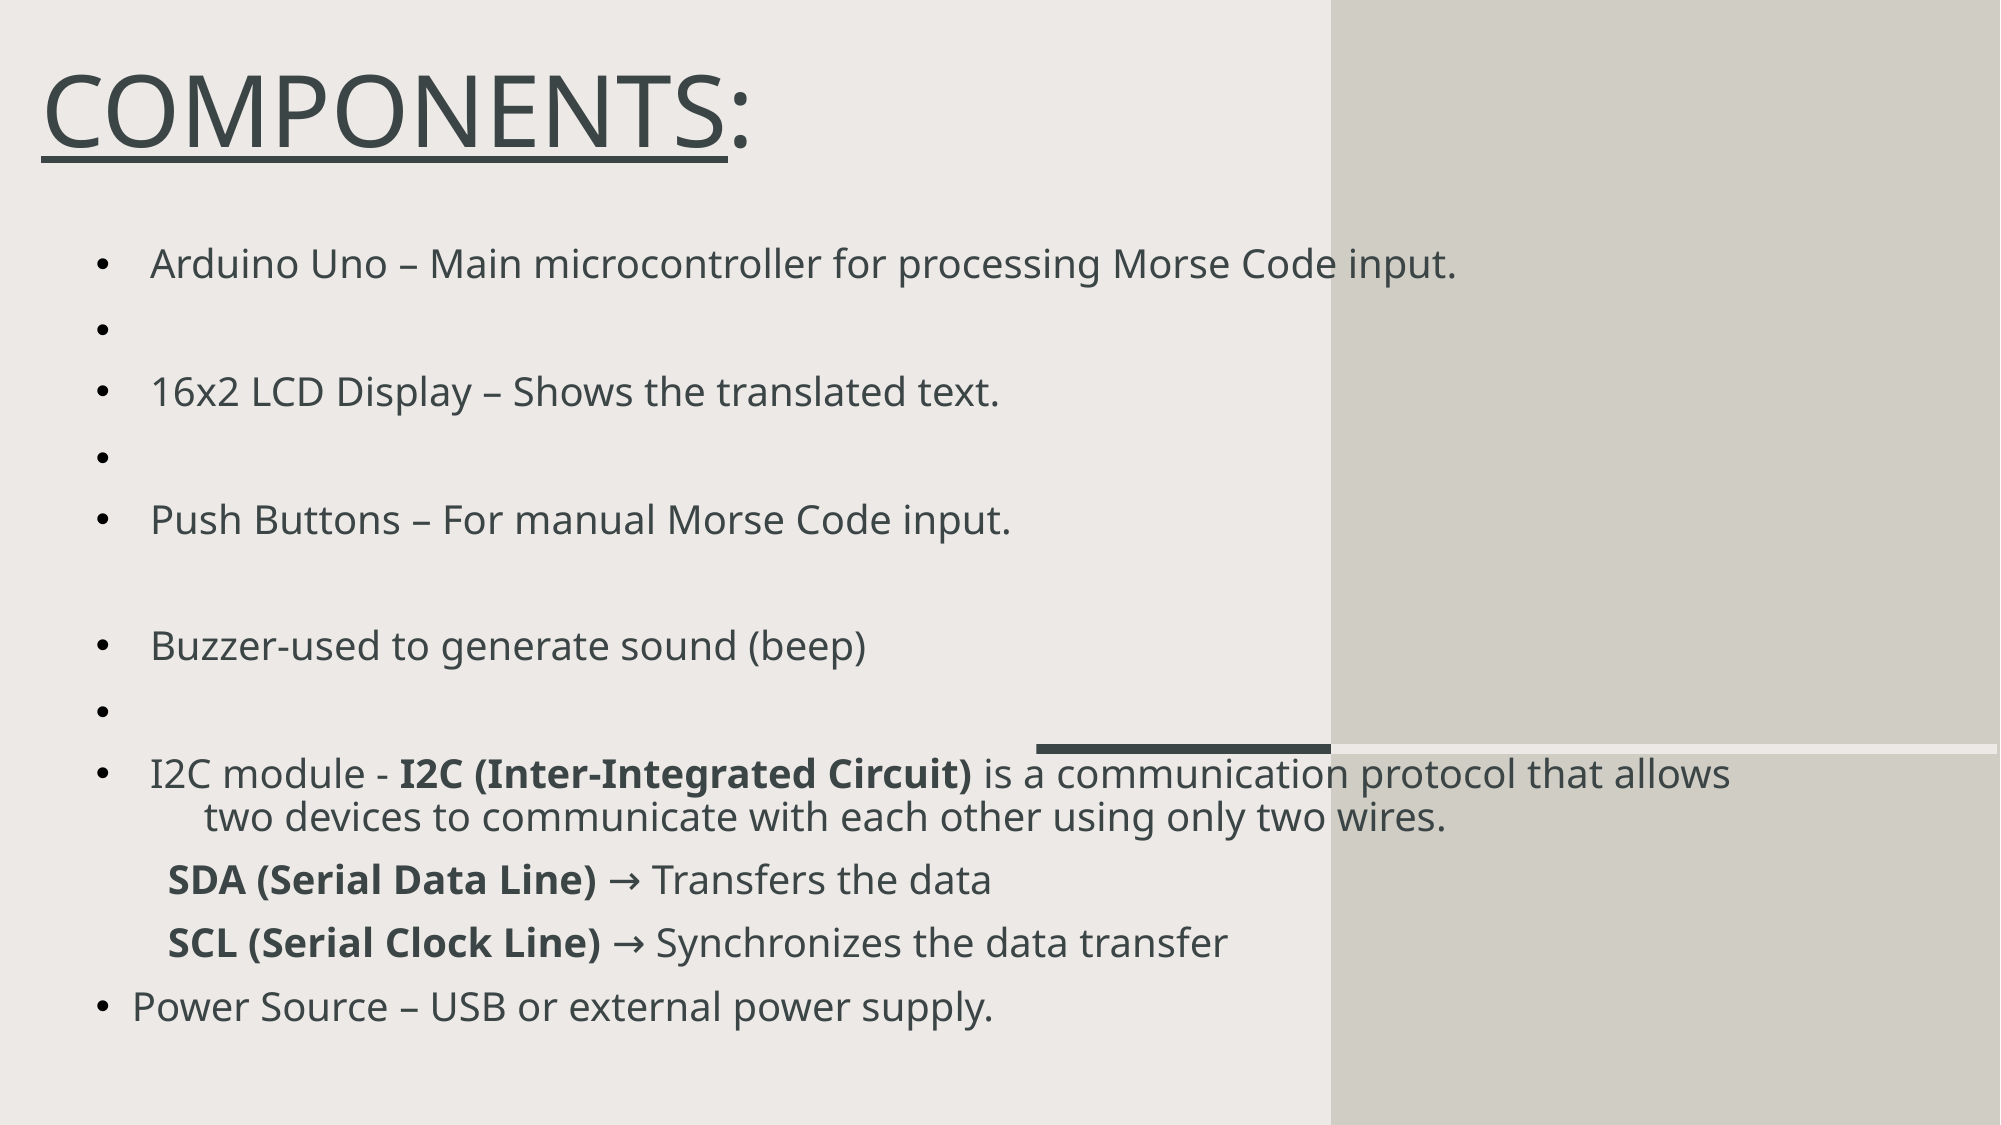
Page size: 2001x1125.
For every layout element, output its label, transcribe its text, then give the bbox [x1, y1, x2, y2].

list Arduino Uno – Main microcontroller for processing Morse Code input. 16x2 LCD Display – Shows the translated text. Push Buttons – For manual Morse Code input. Buzzer-used to generate sound (beep) I2C module - I2C (Inter-Integrated Circuit) is a communication protocol that allows two devices to communicate with each other using only two wires. SDA (Serial Data Line) → Transfers the data SCL (Serial Clock Line) → Synchronizes the data transfer Power Source – USB or external power supply. [80, 236, 1776, 1045]
title COMPONENTS: [26, 40, 822, 317]
